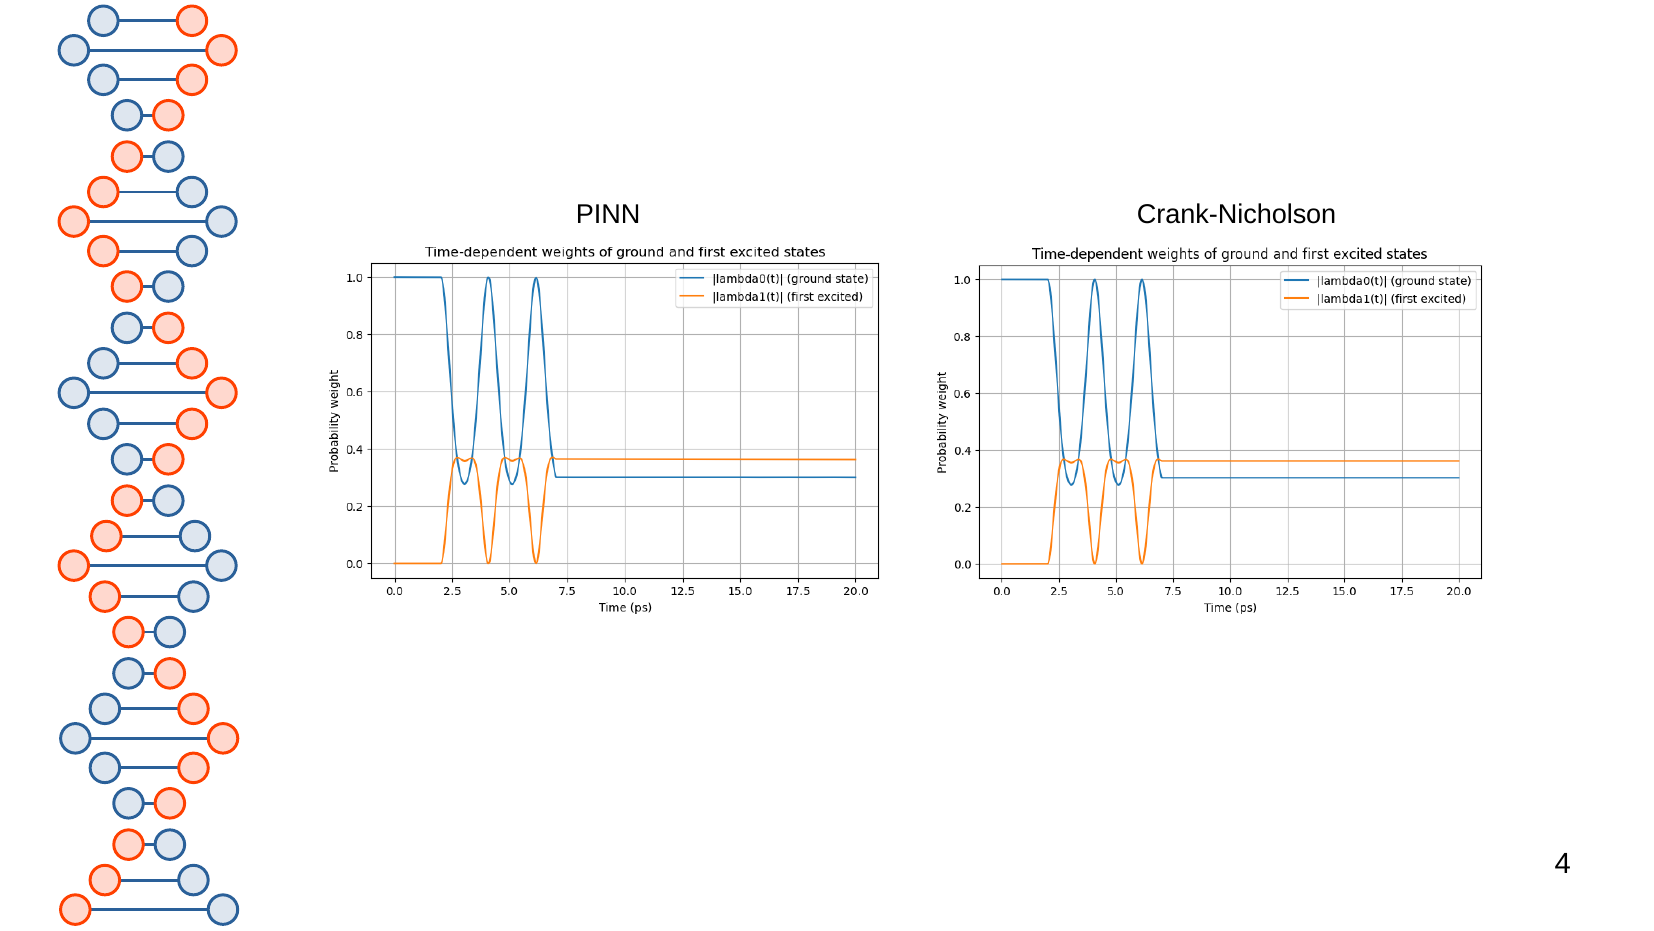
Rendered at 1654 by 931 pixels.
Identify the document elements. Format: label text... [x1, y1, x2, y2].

text_box Crank-Nicholson [1122, 191, 1359, 237]
picture [929, 239, 1489, 621]
picture [321, 238, 886, 621]
text_box PINN [561, 191, 680, 237]
